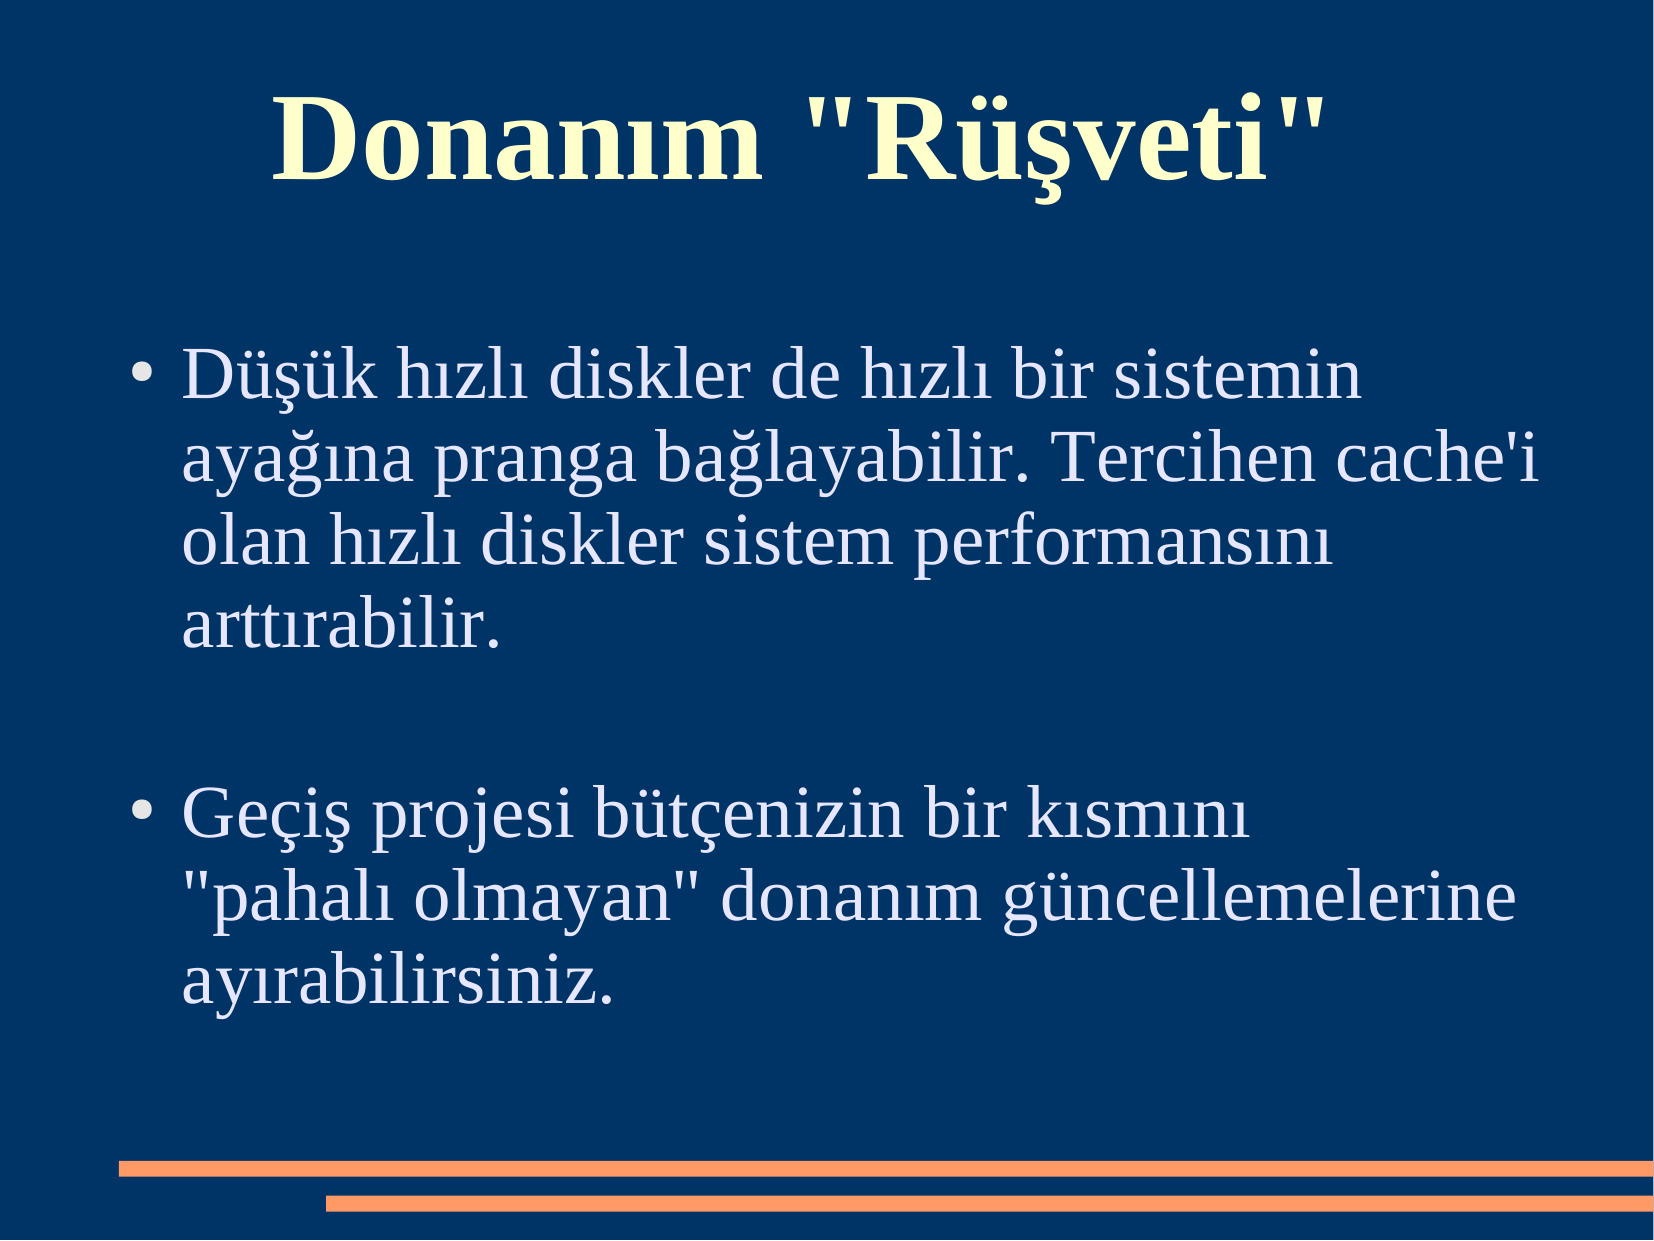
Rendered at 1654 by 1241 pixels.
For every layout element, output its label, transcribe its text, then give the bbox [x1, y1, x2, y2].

title Donanım "Rüşveti" [87, 58, 1522, 217]
list Düşük hızlı diskler de hızlı bir sistemin ayağına pranga bağlayabilir. Tercihen cache'i olan hızlı diskler sistem performansını arttırabilir. Geçiş projesi bütçenizin bir kısmını "pahalı olmayan" donanım güncellemelerine ayırabilirsiniz. [111, 332, 1555, 1020]
